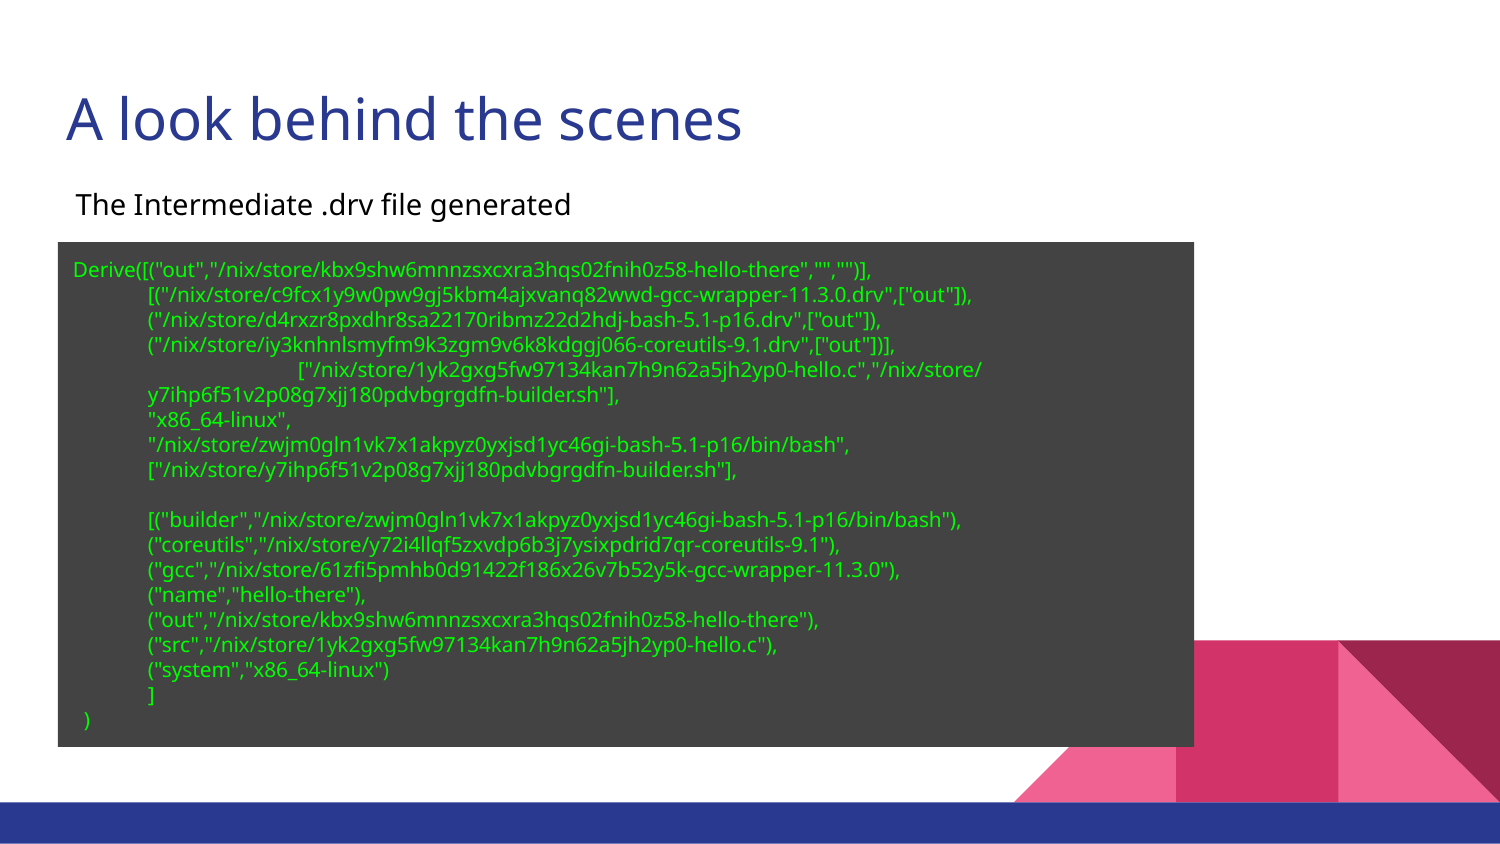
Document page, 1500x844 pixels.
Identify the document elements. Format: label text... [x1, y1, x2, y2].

text_box The Intermediate .drv file generated [60, 171, 1192, 237]
text_box Derive([("out","/nix/store/kbx9shw6mnnzsxcxra3hqs02fnih0z58-hello-there","","")], [("/nix/store/c9fcx1y9w0pw9gj5kbm4ajxvanq82wwd-gcc-wrapper-11.3.0.drv",["out"]), ("/nix/store/d4rxzr8pxdhr8sa22170ribmz22d2hdj-bash-5.1-p16.drv",["out"]), ("/nix/store/iy3knhnlsmyfm9k3zgm9v6k8kdggj066-coreutils-9.1.drv",["out"])], ["/nix/store/1yk2gxg5fw97134kan7h9n62a5jh2yp0-hello.c","/nix/store/y7ihp6f51v2p08g7xjj180pdvbgrgdfn-builder.sh"], "x86_64-linux", "/nix/store/zwjm0gln1vk7x1akpyz0yxjsd1yc46gi-bash-5.1-p16/bin/bash", ["/nix/store/y7ihp6f51v2p08g7xjj180pdvbgrgdfn-builder.sh"], [("builder","/nix/store/zwjm0gln1vk7x1akpyz0yxjsd1yc46gi-bash-5.1-p16/bin/bash"), ("coreutils","/nix/store/y72i4llqf5zxvdp6b3j7ysixpdrid7qr-coreutils-9.1"), ("gcc","/nix/store/61zfi5pmhb0d91422f186x26v7b52y5k-gcc-wrapper-11.3.0"), ("name","hello-there"), ("out","/nix/store/kbx9shw6mnnzsxcxra3hqs02fnih0z58-hello-there"), ("src","/nix/store/1yk2gxg5fw97134kan7h9n62a5jh2yp0-hello.c"), ("system","x86_64-linux") ] ) [57, 242, 1195, 747]
title A look behind the scenes [51, 67, 1449, 167]
